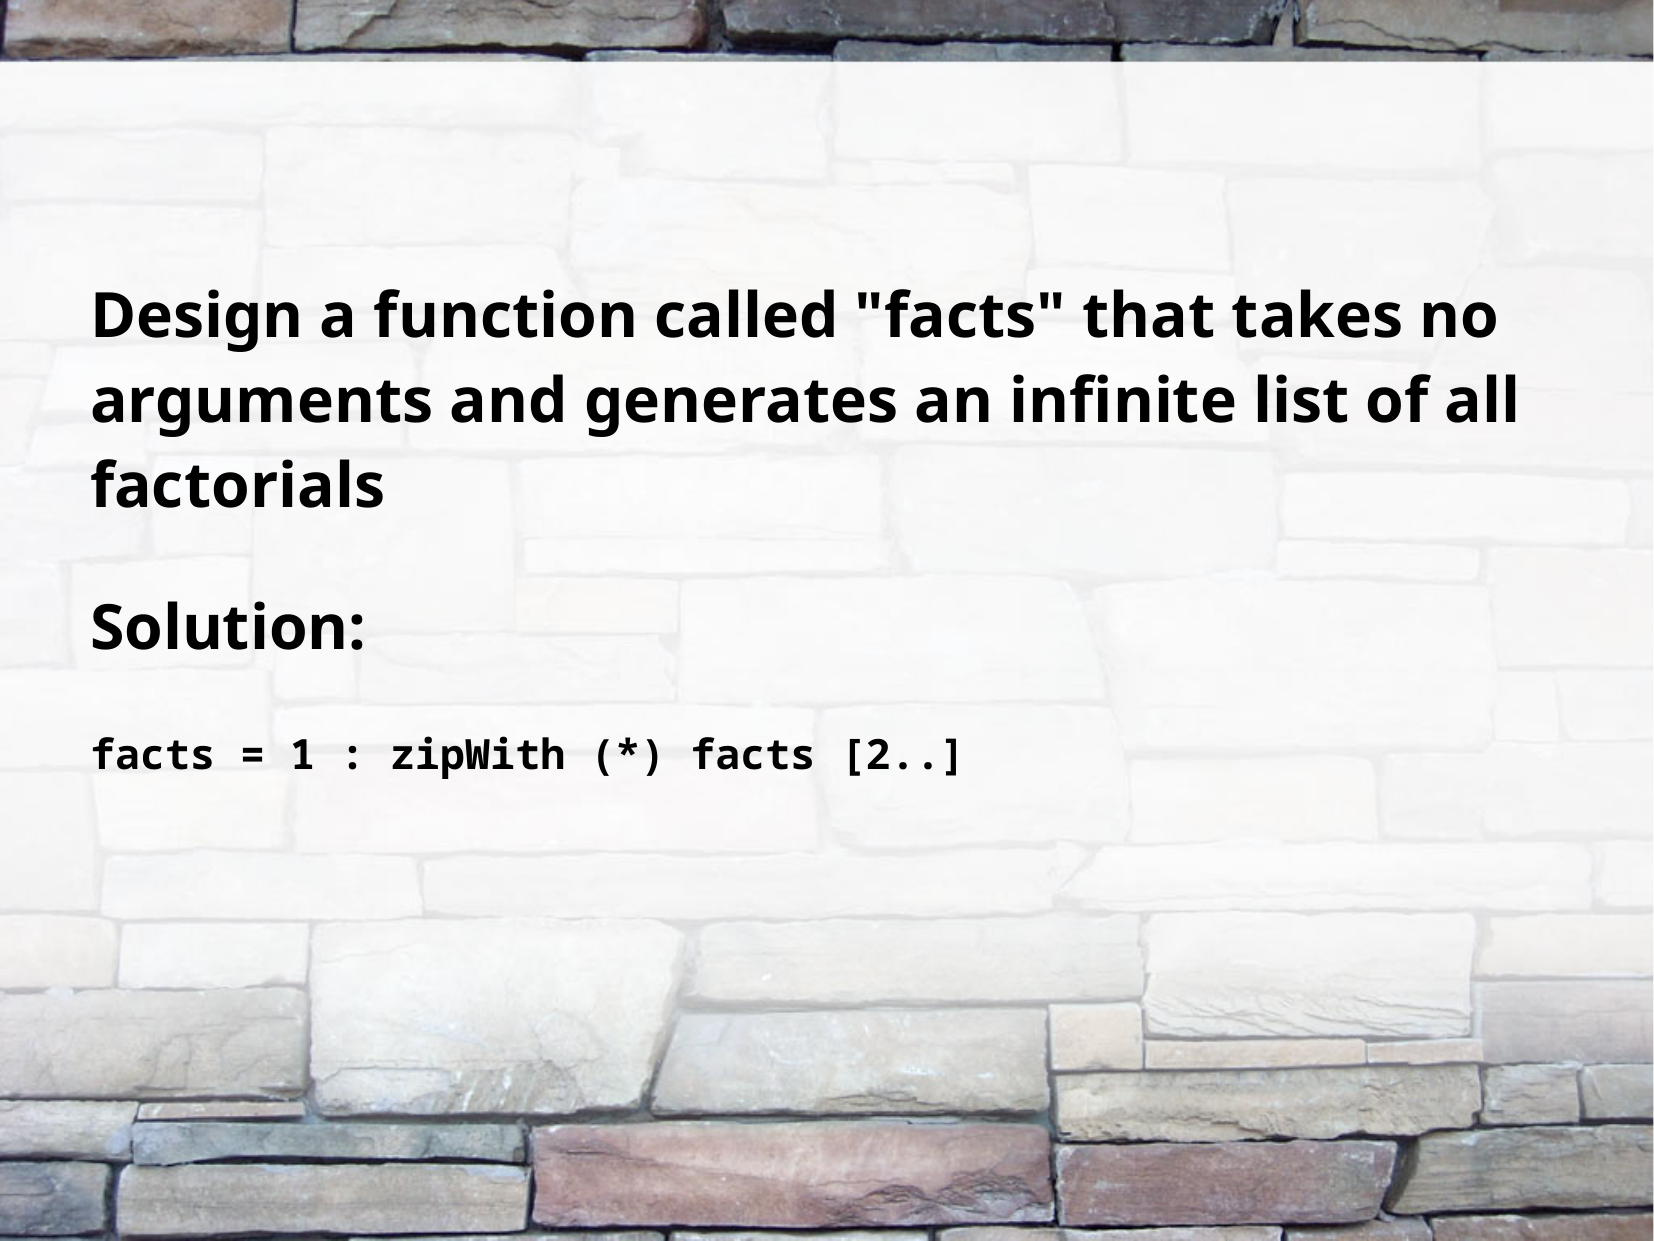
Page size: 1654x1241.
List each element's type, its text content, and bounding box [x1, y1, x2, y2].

picture [0, 0, 1654, 1241]
subtitle Design a function called "facts" that takes no arguments and generates an infinite list of all factorials Solution: facts = 1 : zipWith (*) facts [2..] [90, 45, 1571, 1066]
